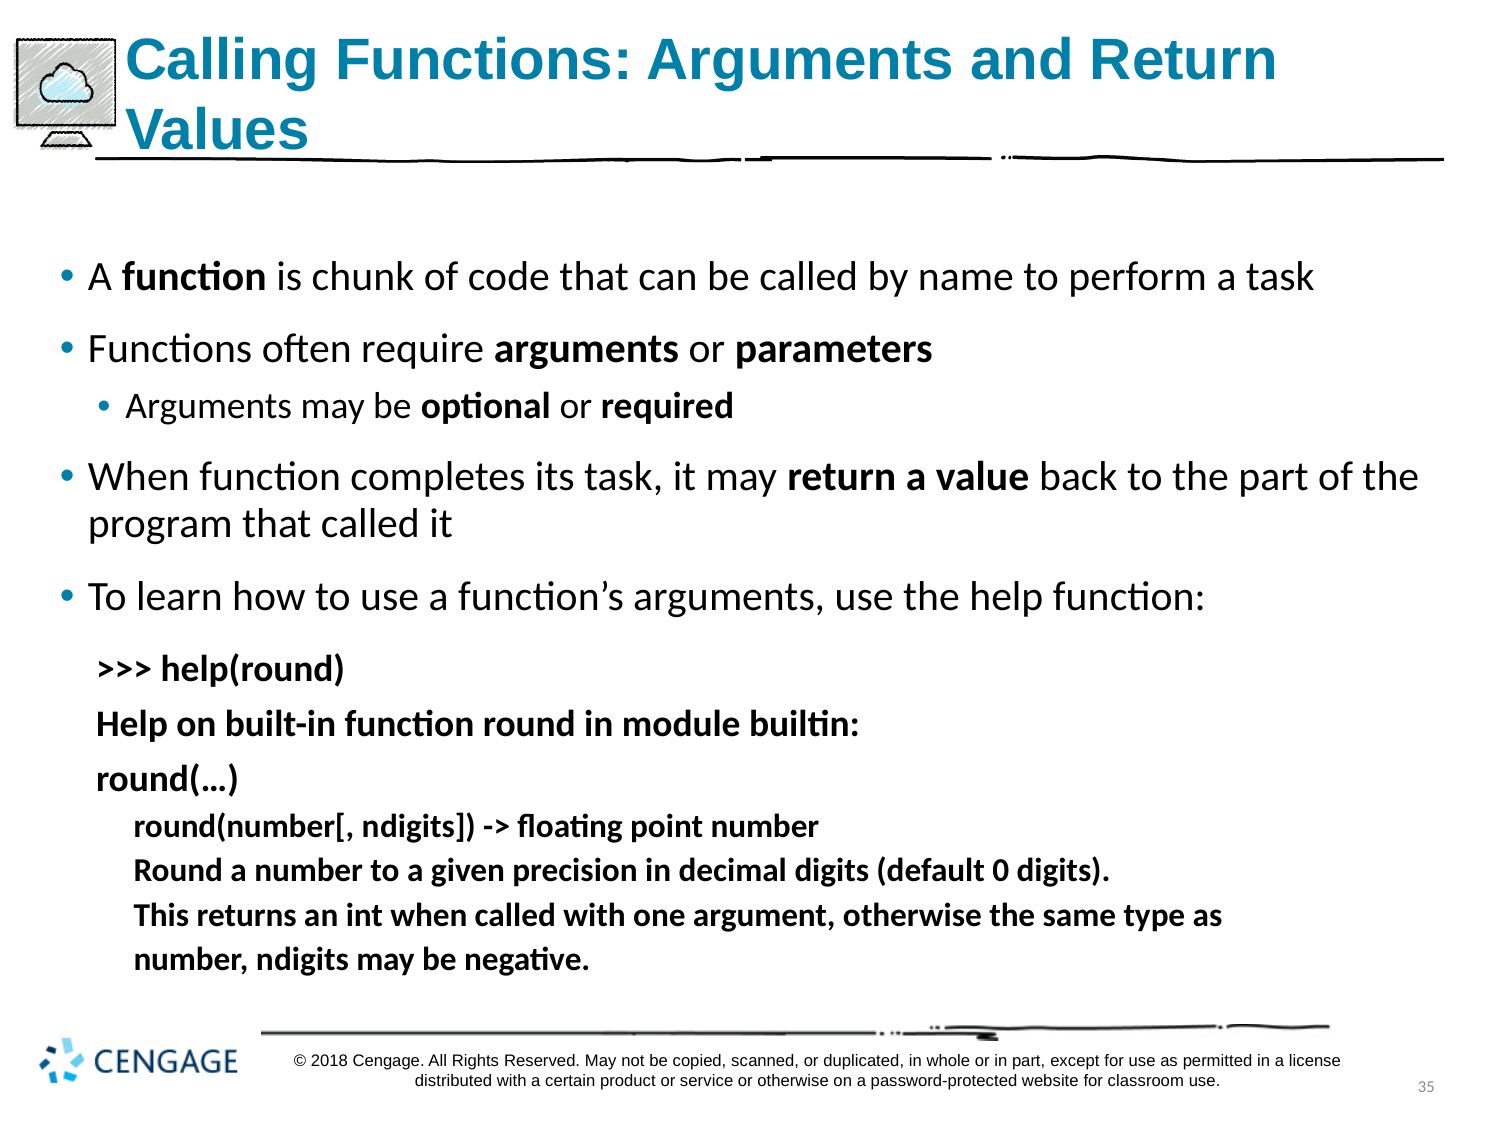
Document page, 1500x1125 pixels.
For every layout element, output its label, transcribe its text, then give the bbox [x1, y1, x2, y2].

list A function is chunk of code that can be called by name to perform a task Functions often require arguments or parameters Arguments may be optional or required When function completes its task, it may return a value back to the part of the program that called it To learn how to use a function’s arguments, use the help function: [59, 252, 1441, 624]
picture [261, 1024, 1331, 1041]
footer © 2018 Cengage. All Rights Reserved. May not be copied, scanned, or duplicated, in whole or in part, except for use as permitted in a license distributed with a certain product or service or otherwise on a password-protected website for classroom use. [262, 1050, 1375, 1091]
picture [19, 1024, 250, 1096]
title Calling Functions: Arguments and Return Values [125, 20, 1442, 162]
picture [154, 155, 1444, 163]
picture [13, 36, 117, 151]
list >>> help(round) Help on built-in function round in module builtin: round(…) round(number[, n digits]) -> floating point number Round a number to a given precision in decimal digits (default 0 digits). This returns an int when called with one argument, otherwise the same type as number, n digits may be negative. [58, 646, 1439, 988]
